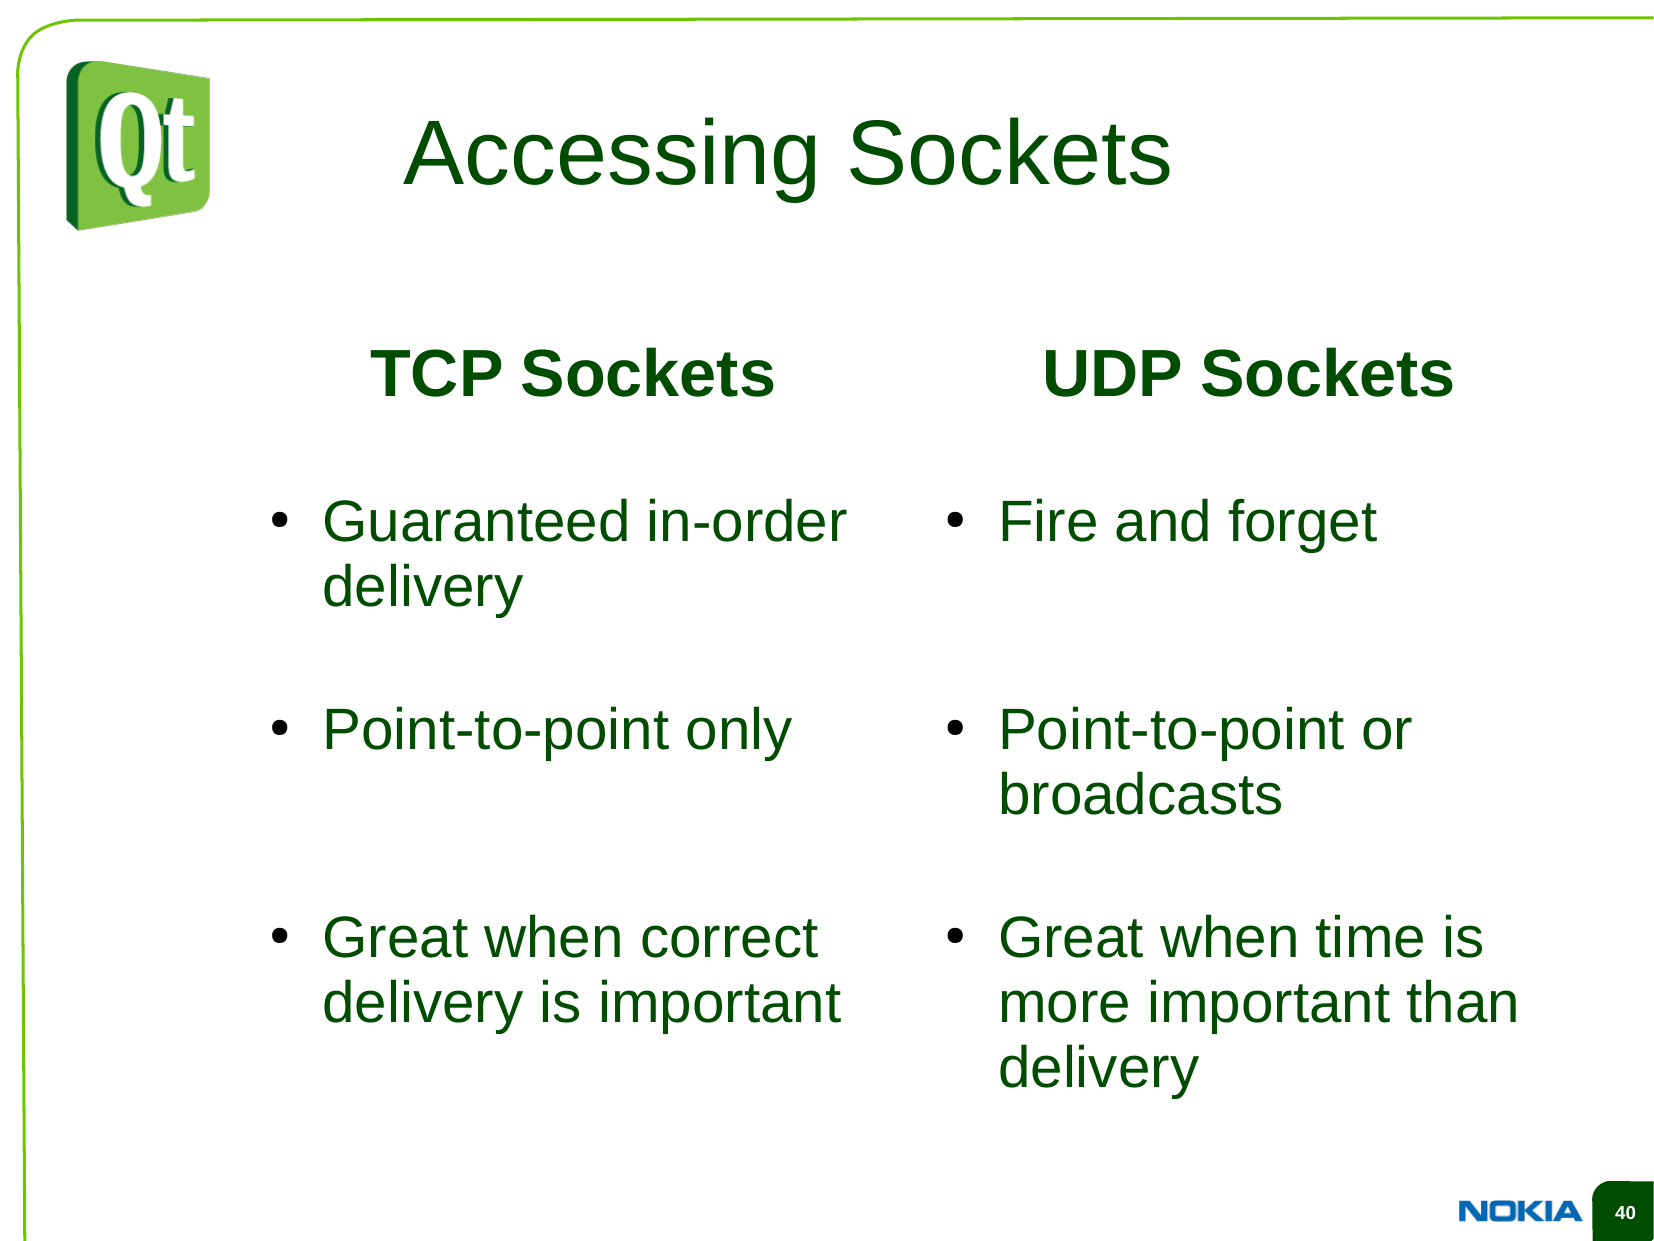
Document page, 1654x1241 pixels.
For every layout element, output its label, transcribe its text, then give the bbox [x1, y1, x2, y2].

title Accessing Sockets [251, 49, 1327, 257]
picture [1459, 1200, 1583, 1222]
picture [66, 61, 210, 231]
list UDP Sockets Fire and forget Point-to-point or broadcasts Great when time is more important than delivery [927, 336, 1571, 1141]
list TCP Sockets Guaranteed in-order delivery Point-to-point only Great when correct delivery is important [251, 336, 895, 1156]
